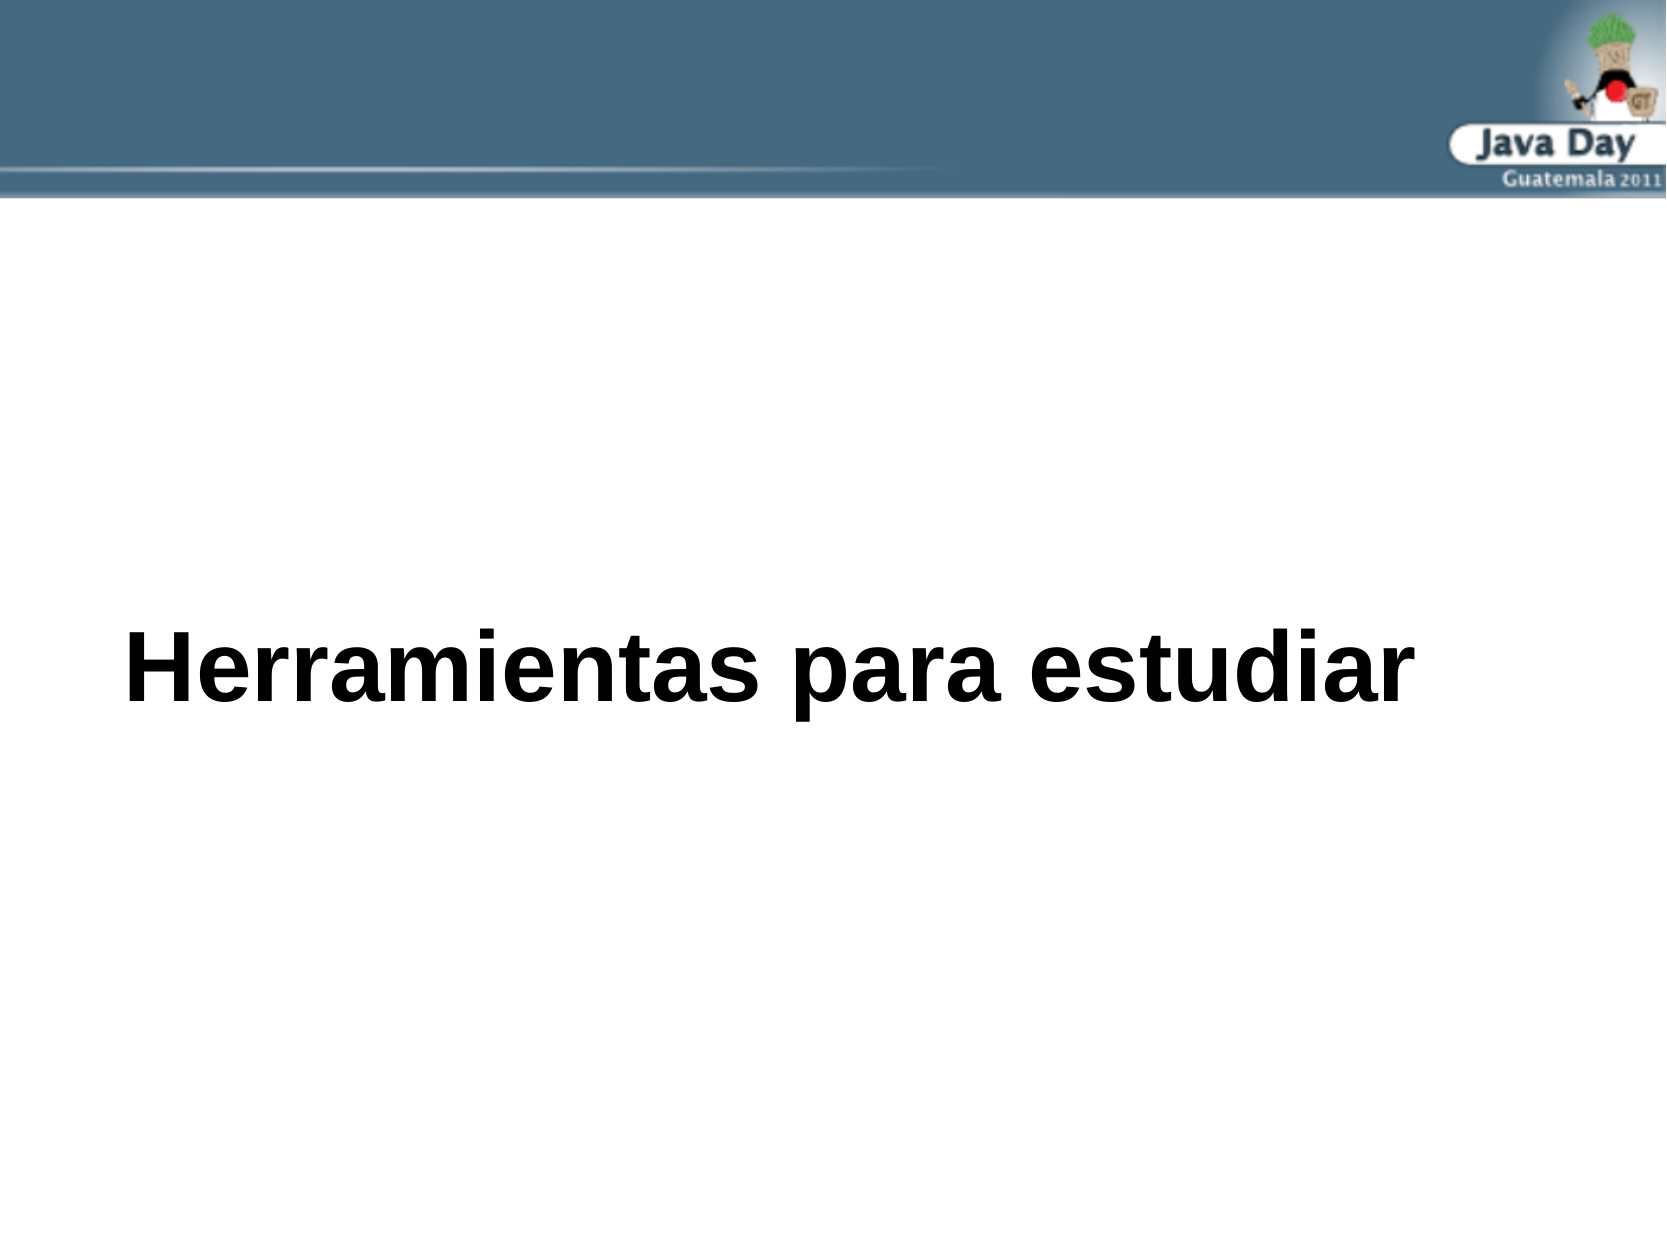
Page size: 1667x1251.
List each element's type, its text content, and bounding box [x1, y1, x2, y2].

picture [0, 0, 1666, 200]
text_box Herramientas para estudiar [123, 609, 1619, 724]
